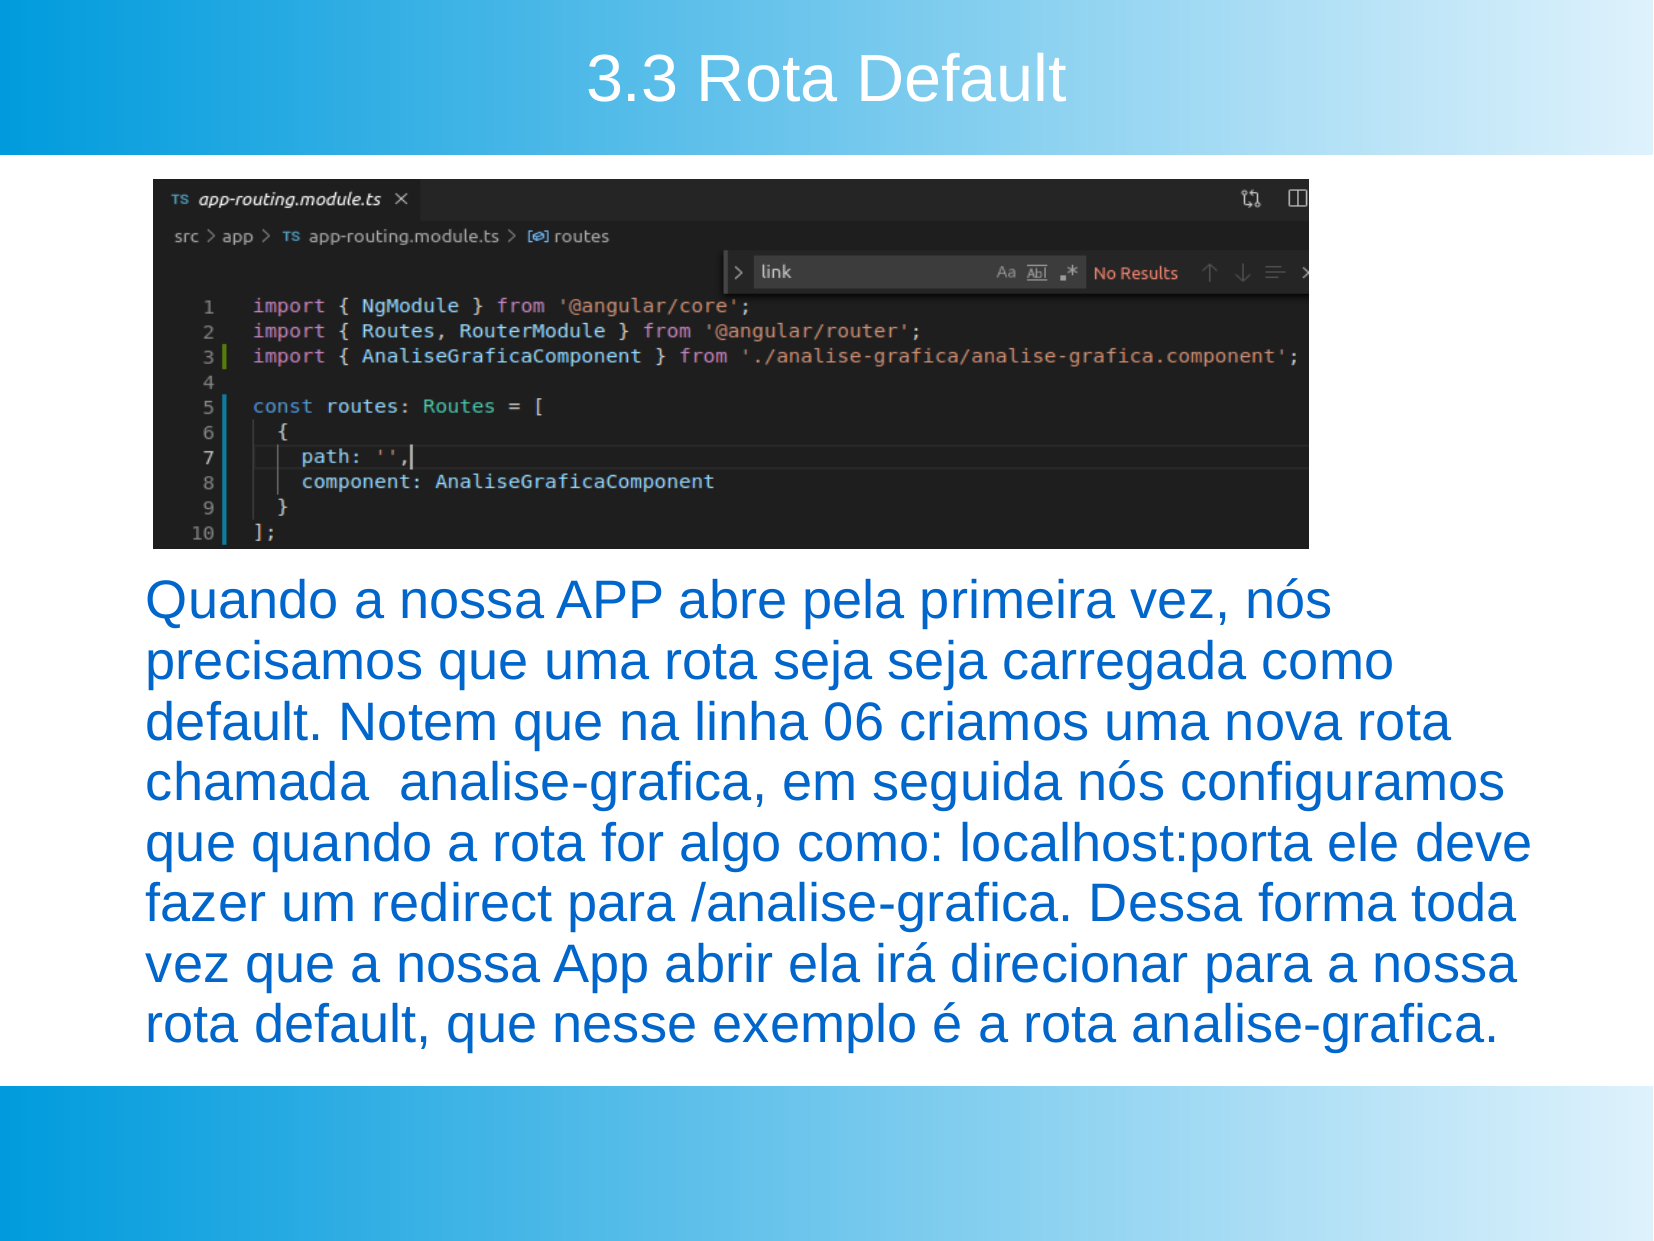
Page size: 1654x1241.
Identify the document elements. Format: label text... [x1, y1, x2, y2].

list Quando a nossa APP abre pela primeira vez, nós precisamos que uma rota seja seja carregada como default. Notem que na linha 06 criamos uma nova rota chamada analise-grafica, em seguida nós configuramos que quando a rota for algo como: localhost:porta ele deve fazer um redirect para /analise-grafica. Dessa forma toda vez que a nossa App abrir ela irá direcionar para a nossa rota default, que nesse exemplo é a rota analise-grafica. [75, 570, 1564, 1036]
title 3.3 Rota Default [82, 25, 1571, 131]
picture [153, 179, 1309, 549]
